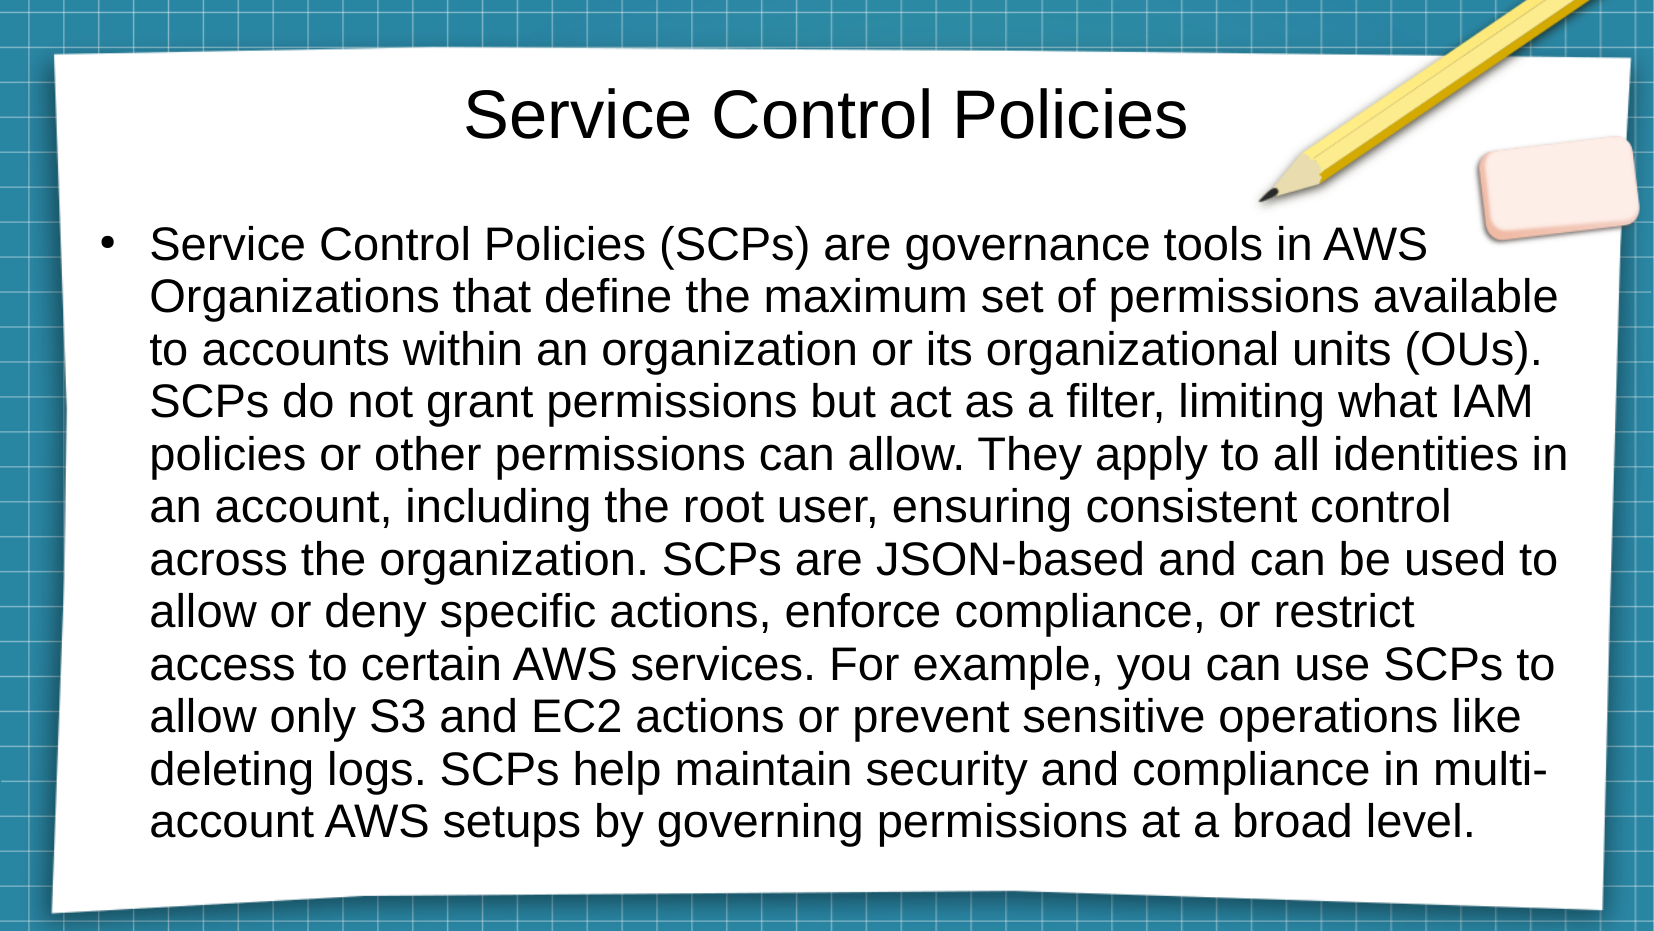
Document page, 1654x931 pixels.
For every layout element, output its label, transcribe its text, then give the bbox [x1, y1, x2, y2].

picture [0, 0, 1654, 931]
list Service Control Policies (SCPs) are governance tools in AWS Organizations that define the maximum set of permissions available to accounts within an organization or its organizational units (OUs). SCPs do not grant permissions but act as a filter, limiting what IAM policies or other permissions can allow. They apply to all identities in an account, including the root user, ensuring consistent control across the organization. SCPs are JSON-based and can be used to allow or deny specific actions, enforce compliance, or restrict access to certain AWS services. For example, you can use SCPs to allow only S3 and EC2 actions or prevent sensitive operations like deleting logs. SCPs help maintain security and compliance in multi-account AWS setups by governing permissions at a broad level. [82, 217, 1571, 863]
title Service Control Policies [82, 37, 1571, 193]
